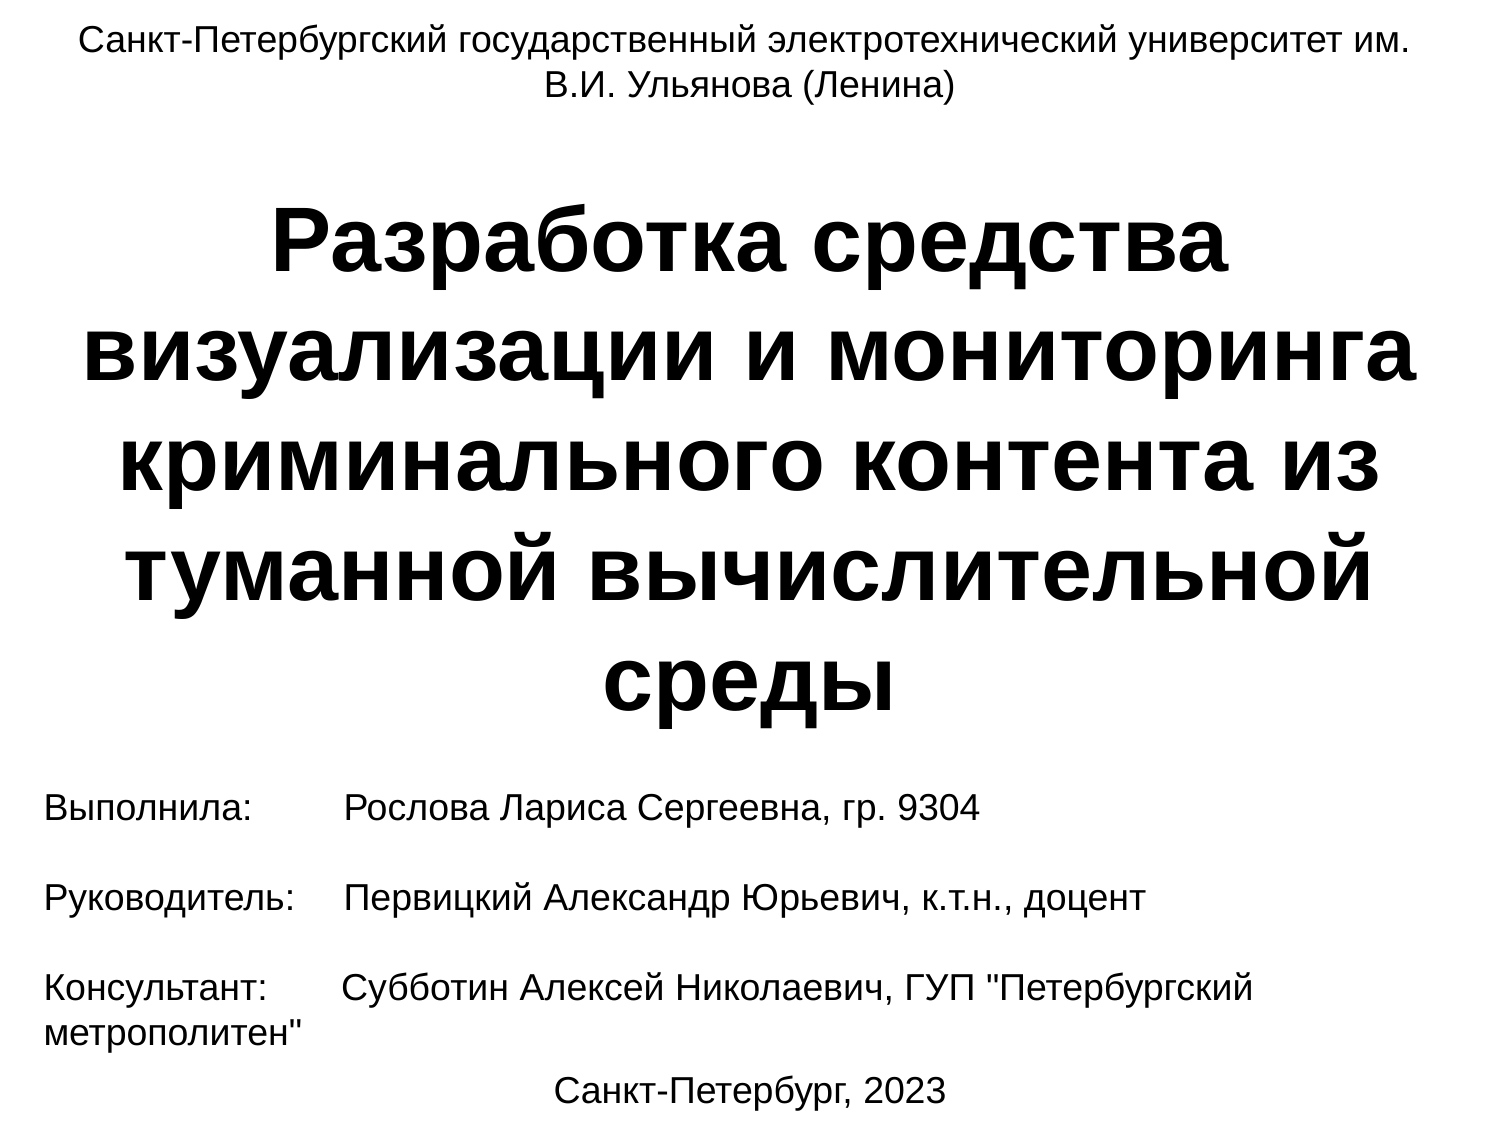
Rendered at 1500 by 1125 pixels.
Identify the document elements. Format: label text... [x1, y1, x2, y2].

subtitle Выполнила: Рослова Лариса Сергеевна, гр. 9304 Руководитель: Первицкий Александр Юрьевич, к.т.н., доцент Консультант: Субботин Алексей Николаевич, ГУП "Петербургский метрополитен" [28, 767, 1472, 1051]
title Разработка средства визуализации и мониторинга криминального контента из туманной вычислительной среды [51, 162, 1449, 745]
text_box Санкт-Петербург, 2023 [0, 1051, 1500, 1111]
text_box Санкт-Петербургский государственный электротехнический университет им. В.И. Ульянова (Ленина) [0, 0, 1500, 127]
